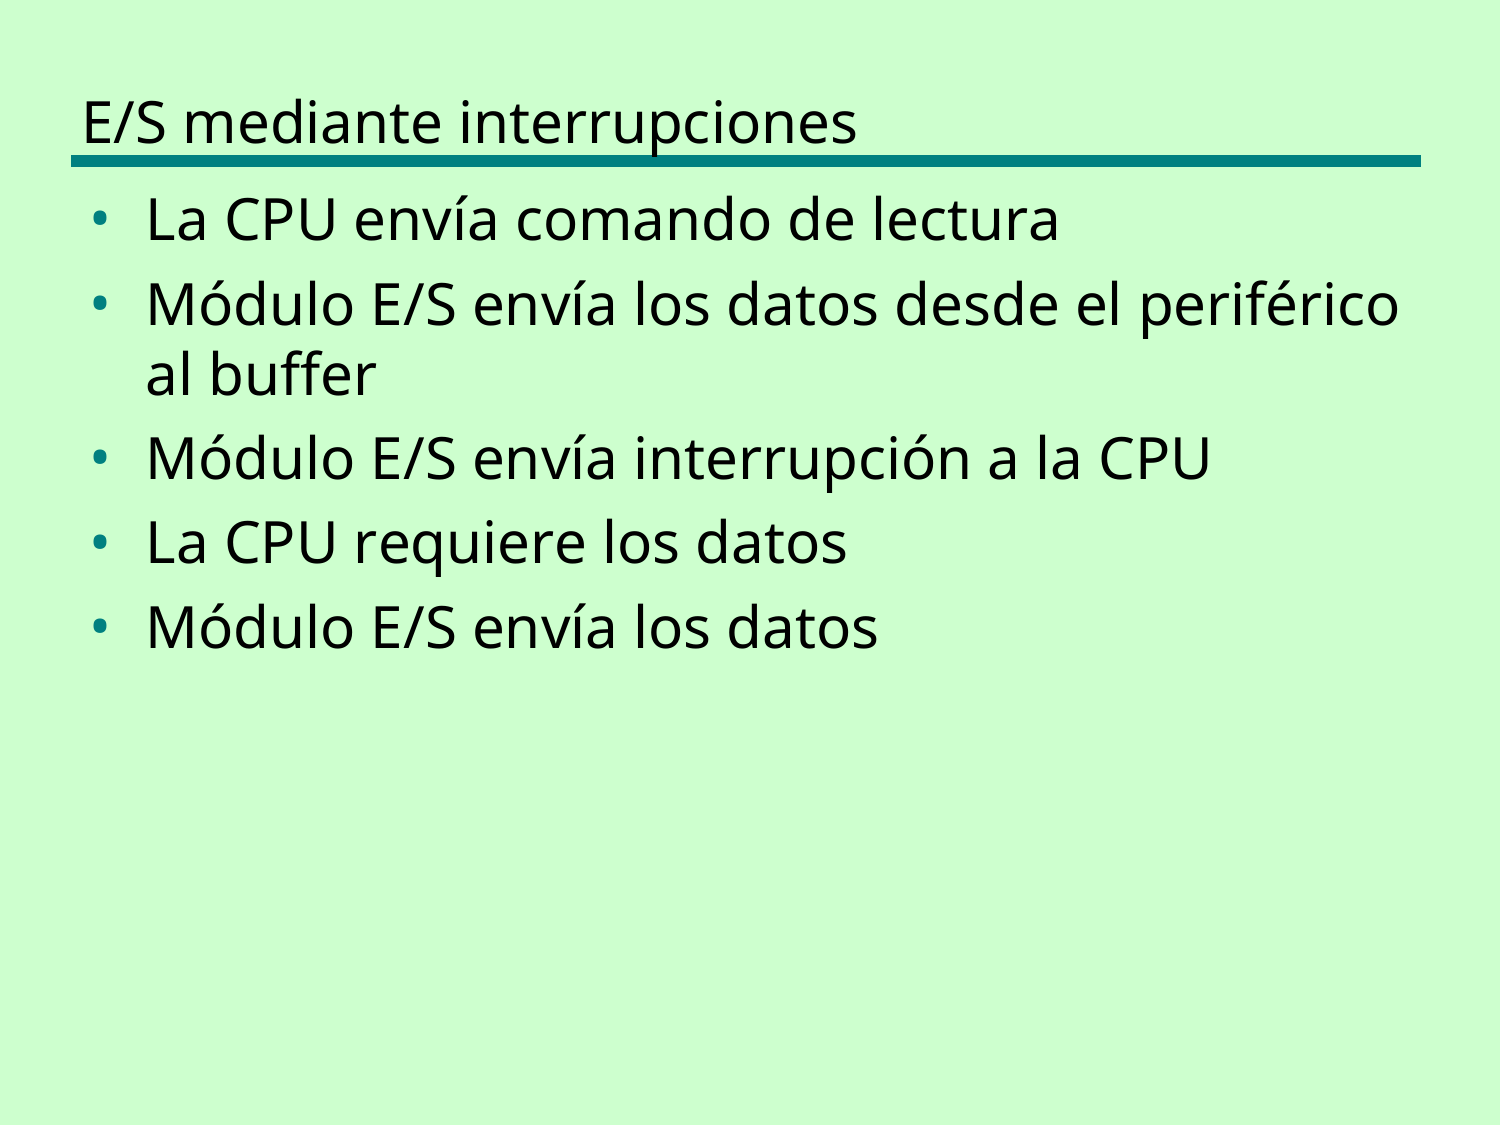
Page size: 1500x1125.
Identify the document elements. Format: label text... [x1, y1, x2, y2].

title E/S mediante interrupciones [66, 24, 1413, 163]
list La CPU envía comando de lectura Módulo E/S envía los datos desde el periférico al buffer Módulo E/S envía interrupción a la CPU La CPU requiere los datos Módulo E/S envía los datos [74, 174, 1417, 1101]
